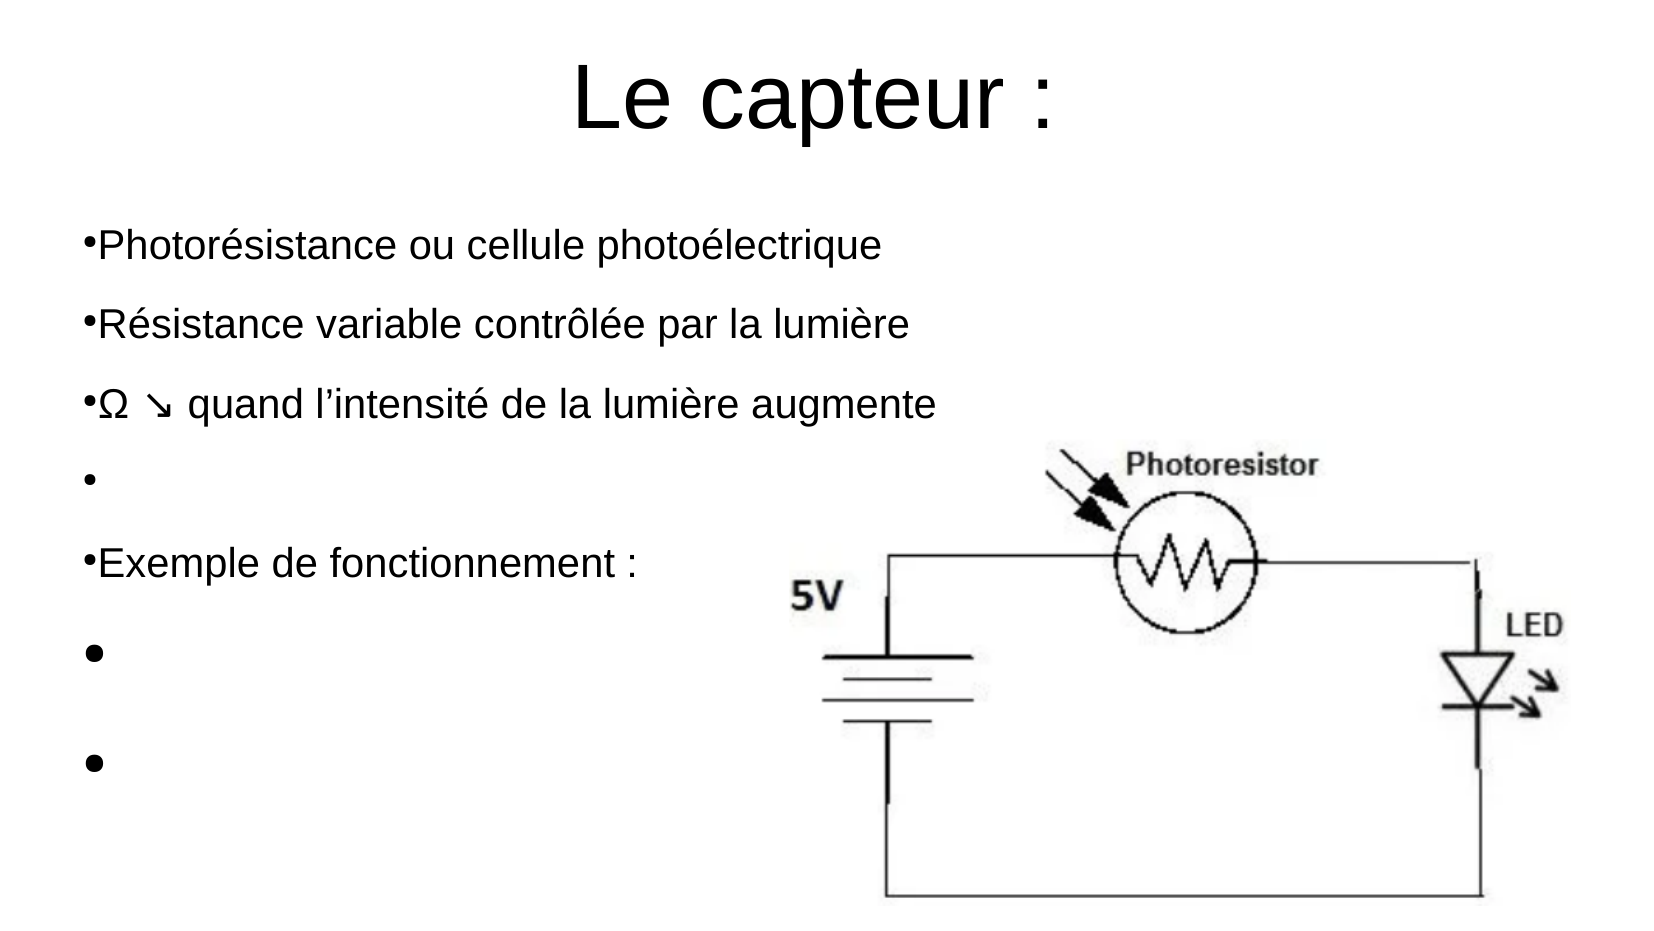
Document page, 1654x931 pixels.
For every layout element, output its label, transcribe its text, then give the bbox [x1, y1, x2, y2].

title Le capteur : [82, 37, 1571, 193]
list Photorésistance ou cellule photoélectrique Résistance variable contrôlée par la lumière Ω ↘ quand l’intensité de la lumière augmente Exemple de fonctionnement : [82, 217, 1571, 758]
picture [789, 439, 1571, 906]
